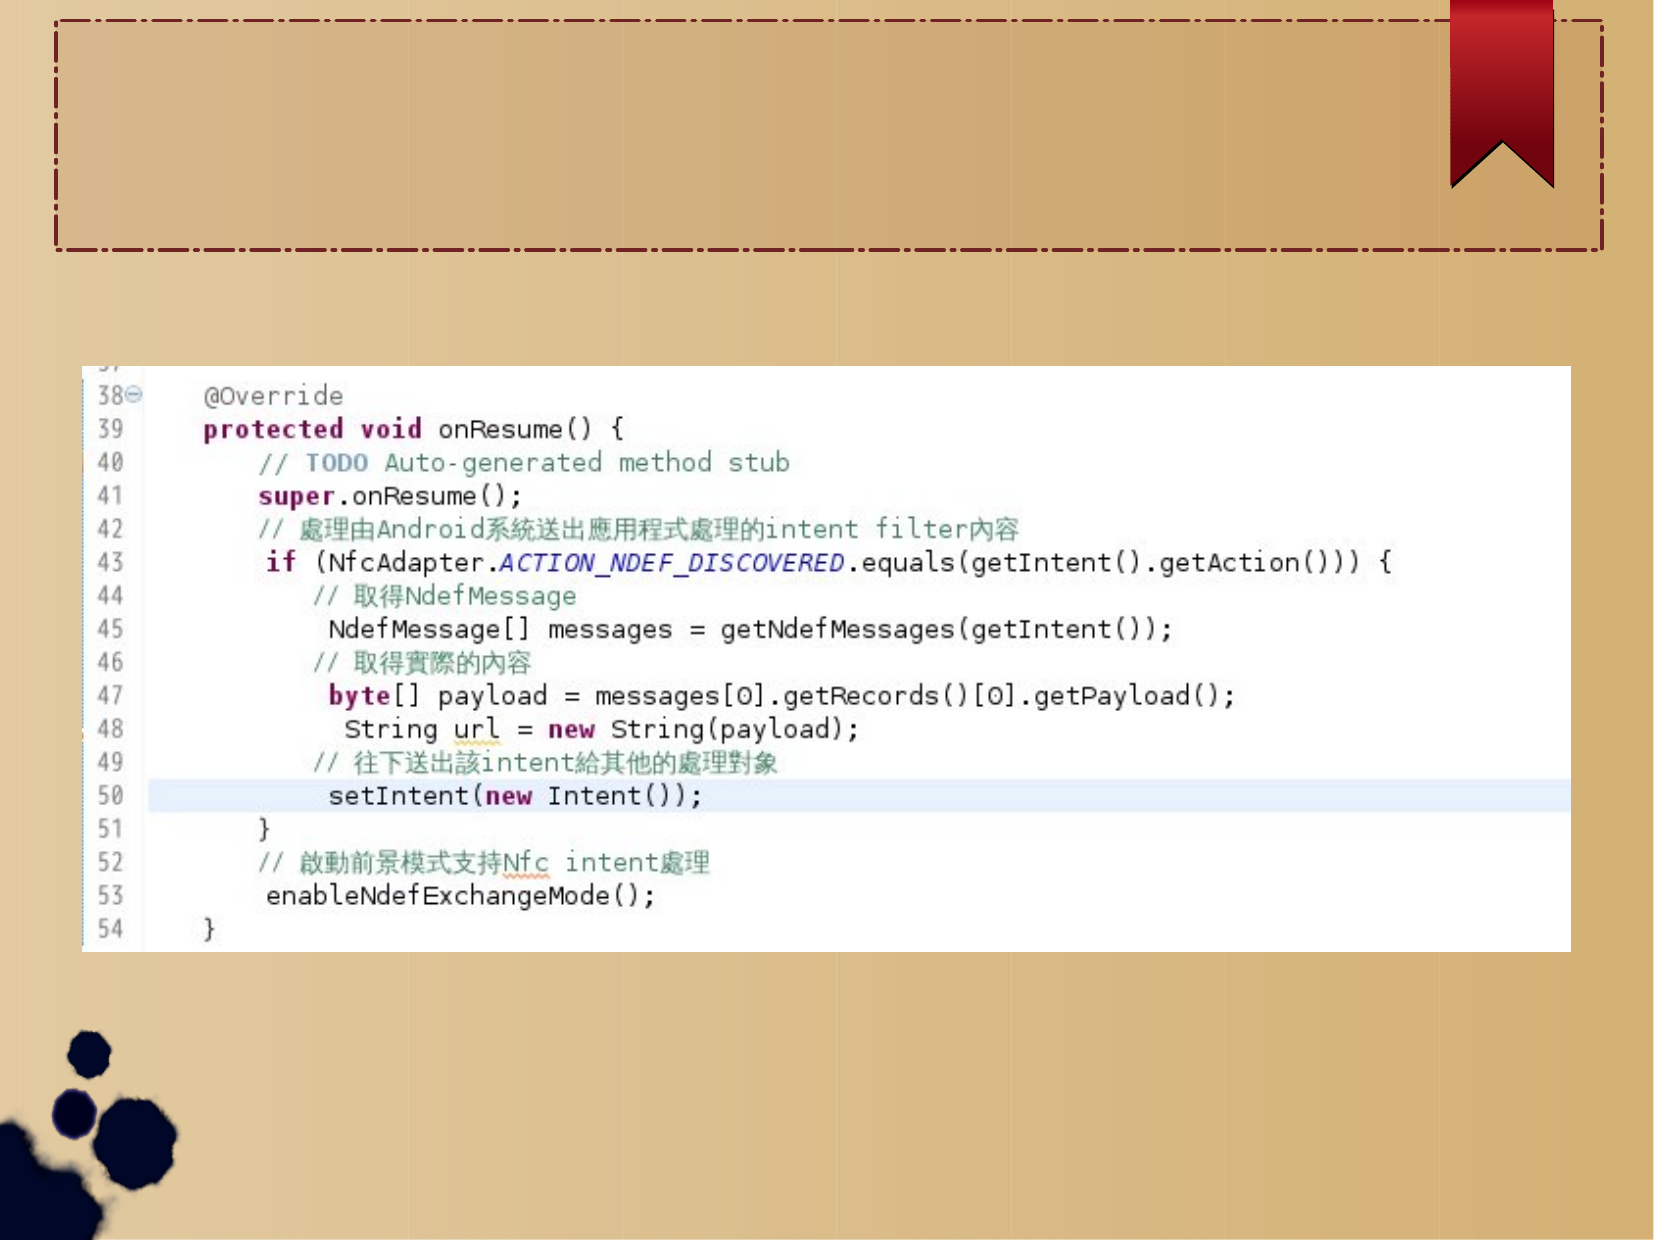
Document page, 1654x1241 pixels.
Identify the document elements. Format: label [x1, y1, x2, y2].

picture [82, 366, 1571, 952]
